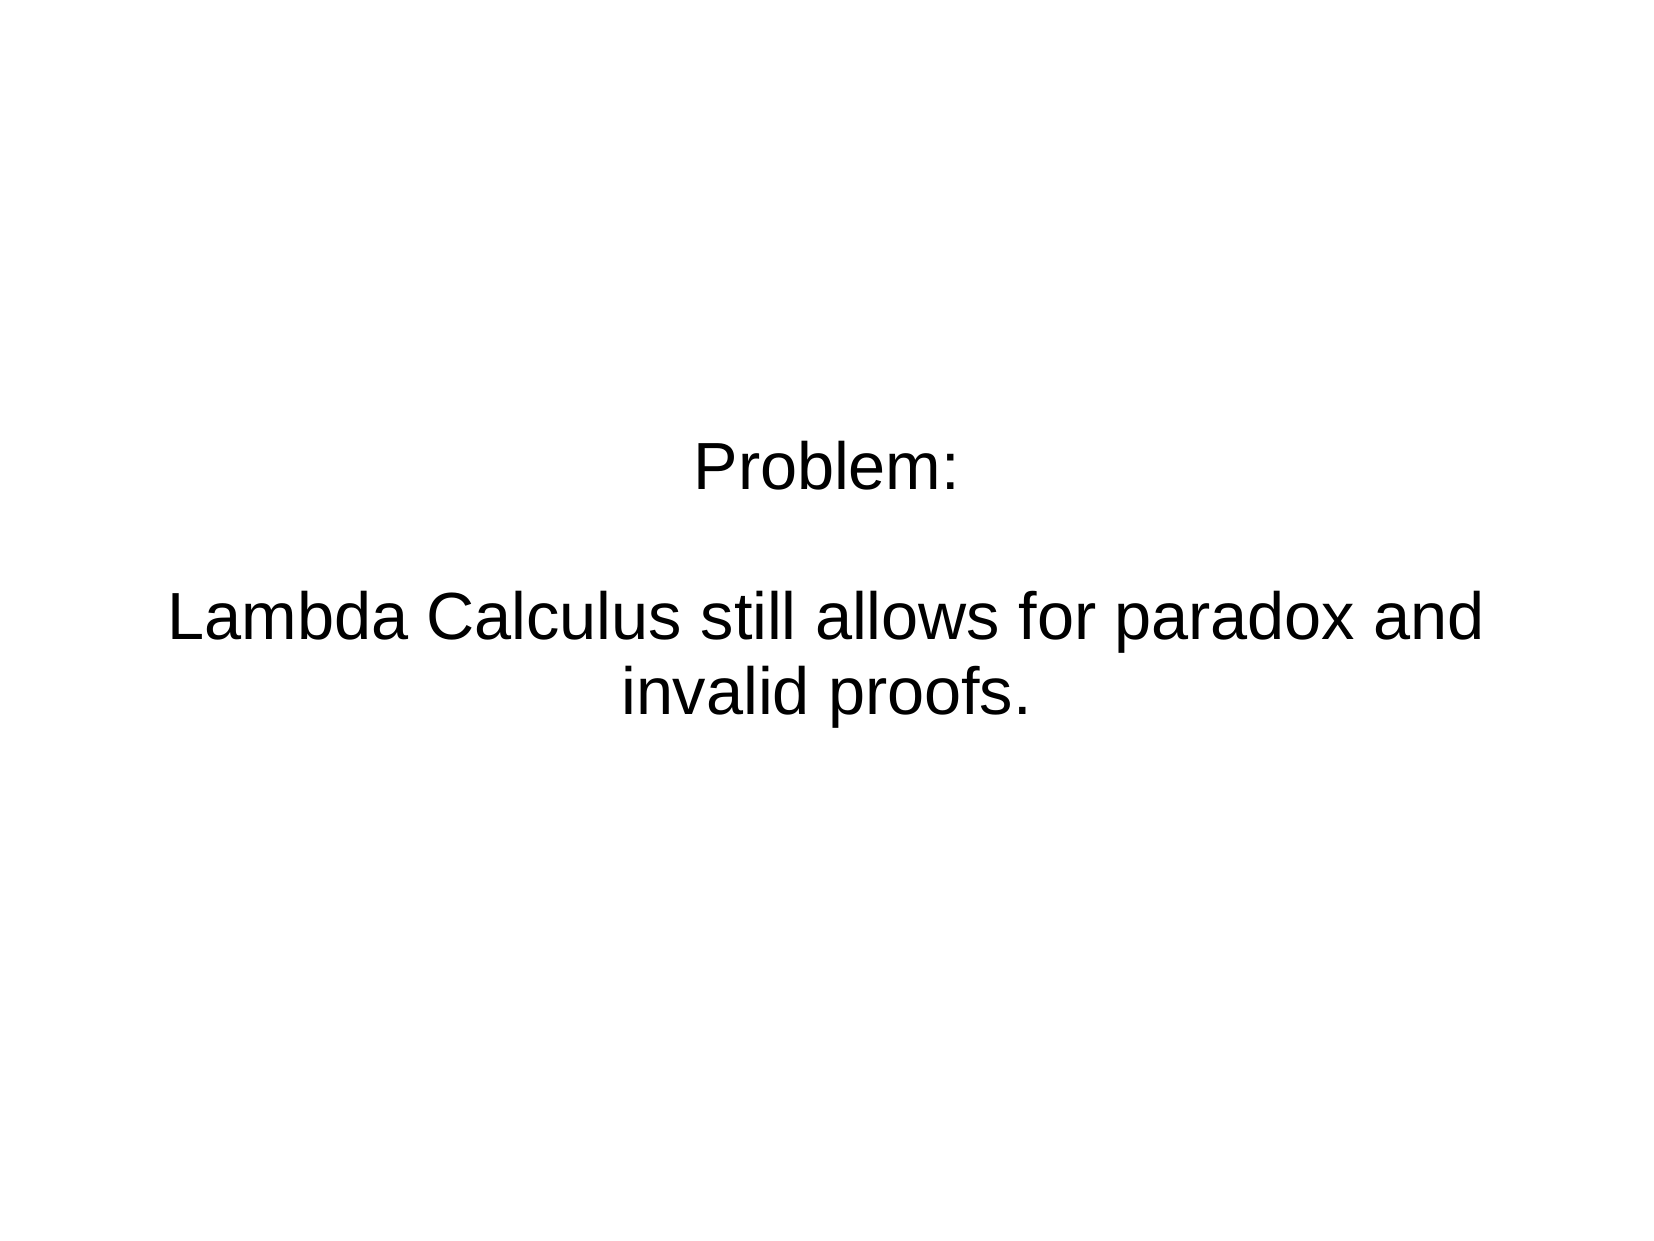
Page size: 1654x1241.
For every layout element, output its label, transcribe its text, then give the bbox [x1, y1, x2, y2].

subtitle Problem: Lambda Calculus still allows for paradox and invalid proofs. [82, 49, 1571, 1109]
